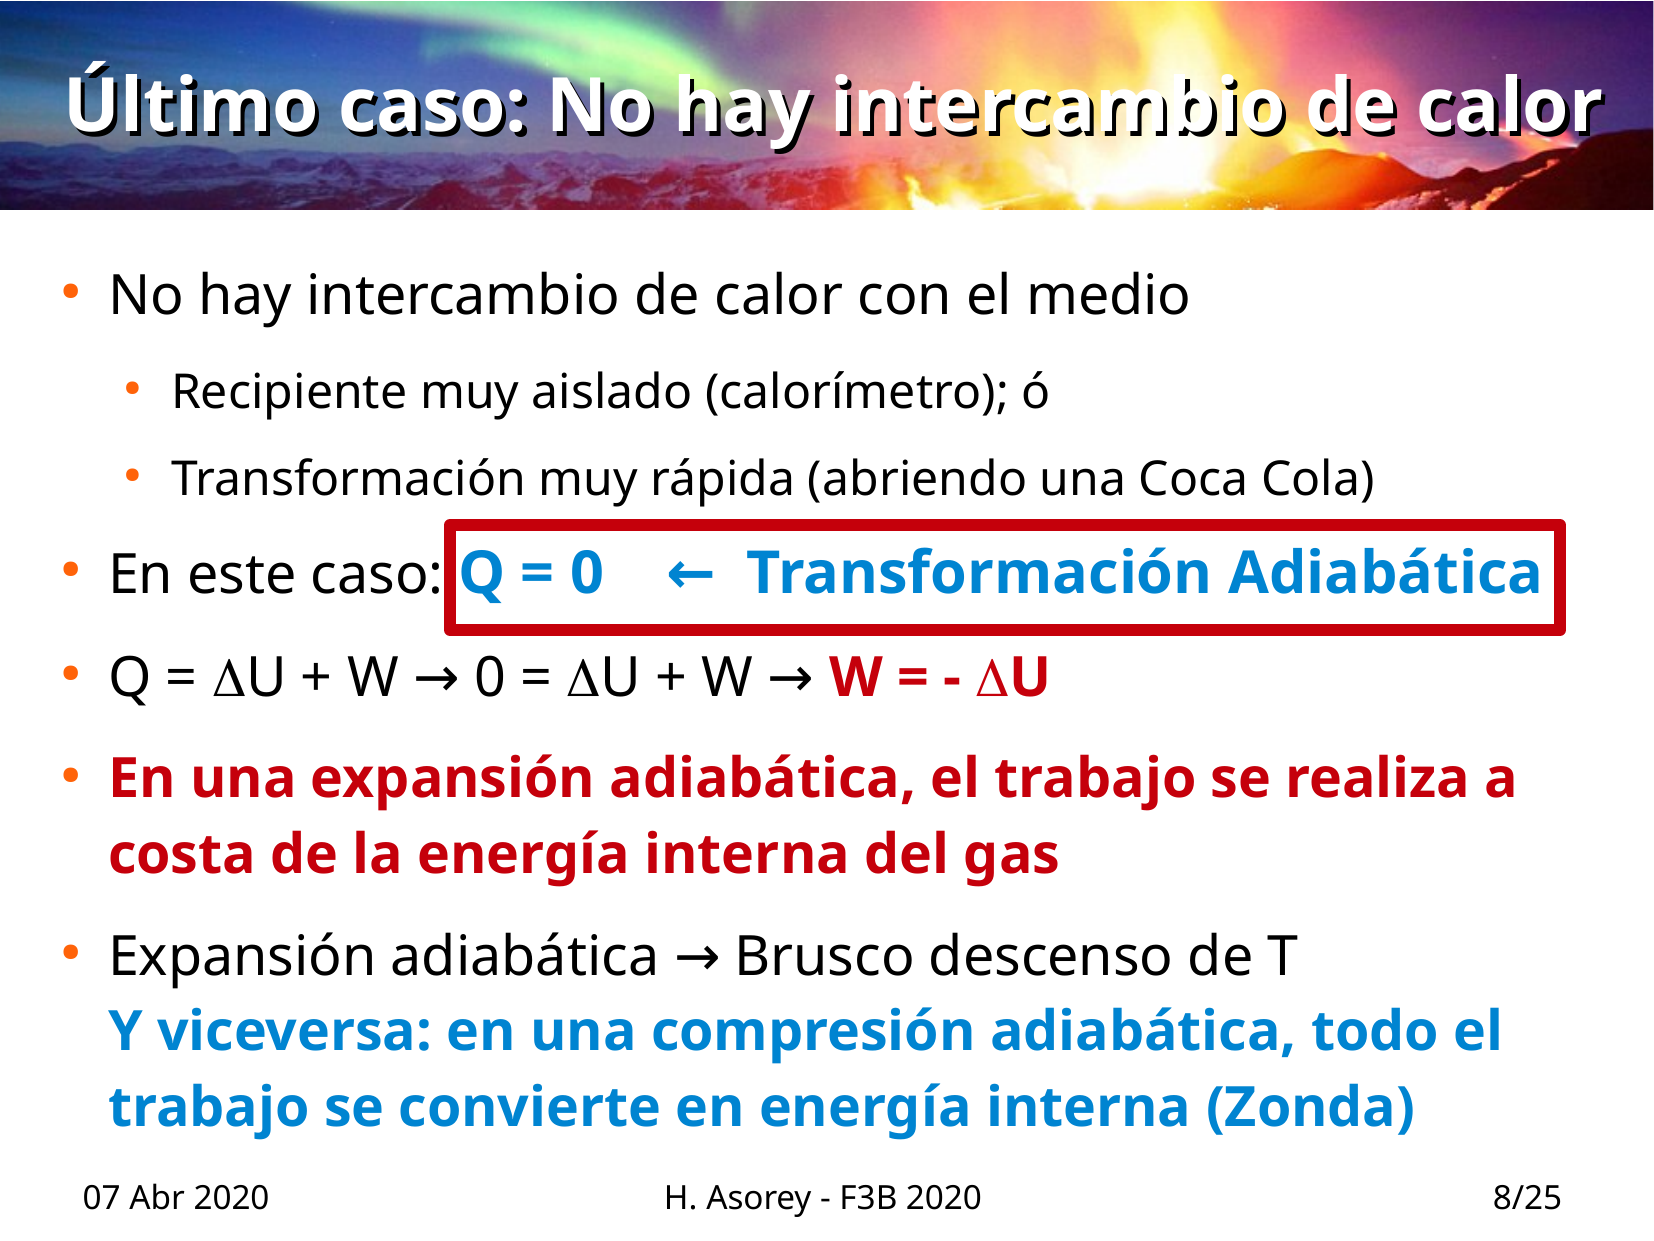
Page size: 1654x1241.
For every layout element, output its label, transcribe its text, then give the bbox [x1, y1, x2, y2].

picture [0, 1, 1654, 210]
title Último caso: No hay intercambio de calor [45, 15, 1606, 191]
list No hay intercambio de calor con el medio Recipiente muy aislado (calorímetro); ó Transformación muy rápida (abriendo una Coca Cola) En este caso: Q = 0 ← Transformación Adiabática Q = DU + W → 0 = DU + W → W = - DU En una expansión adiabática, el trabajo se realiza a costa de la energía interna del gas Expansión adiabática → Brusco descenso de T Y viceversa: en una compresión adiabática, todo el trabajo se convierte en energía interna (Zonda) [45, 255, 1606, 1156]
